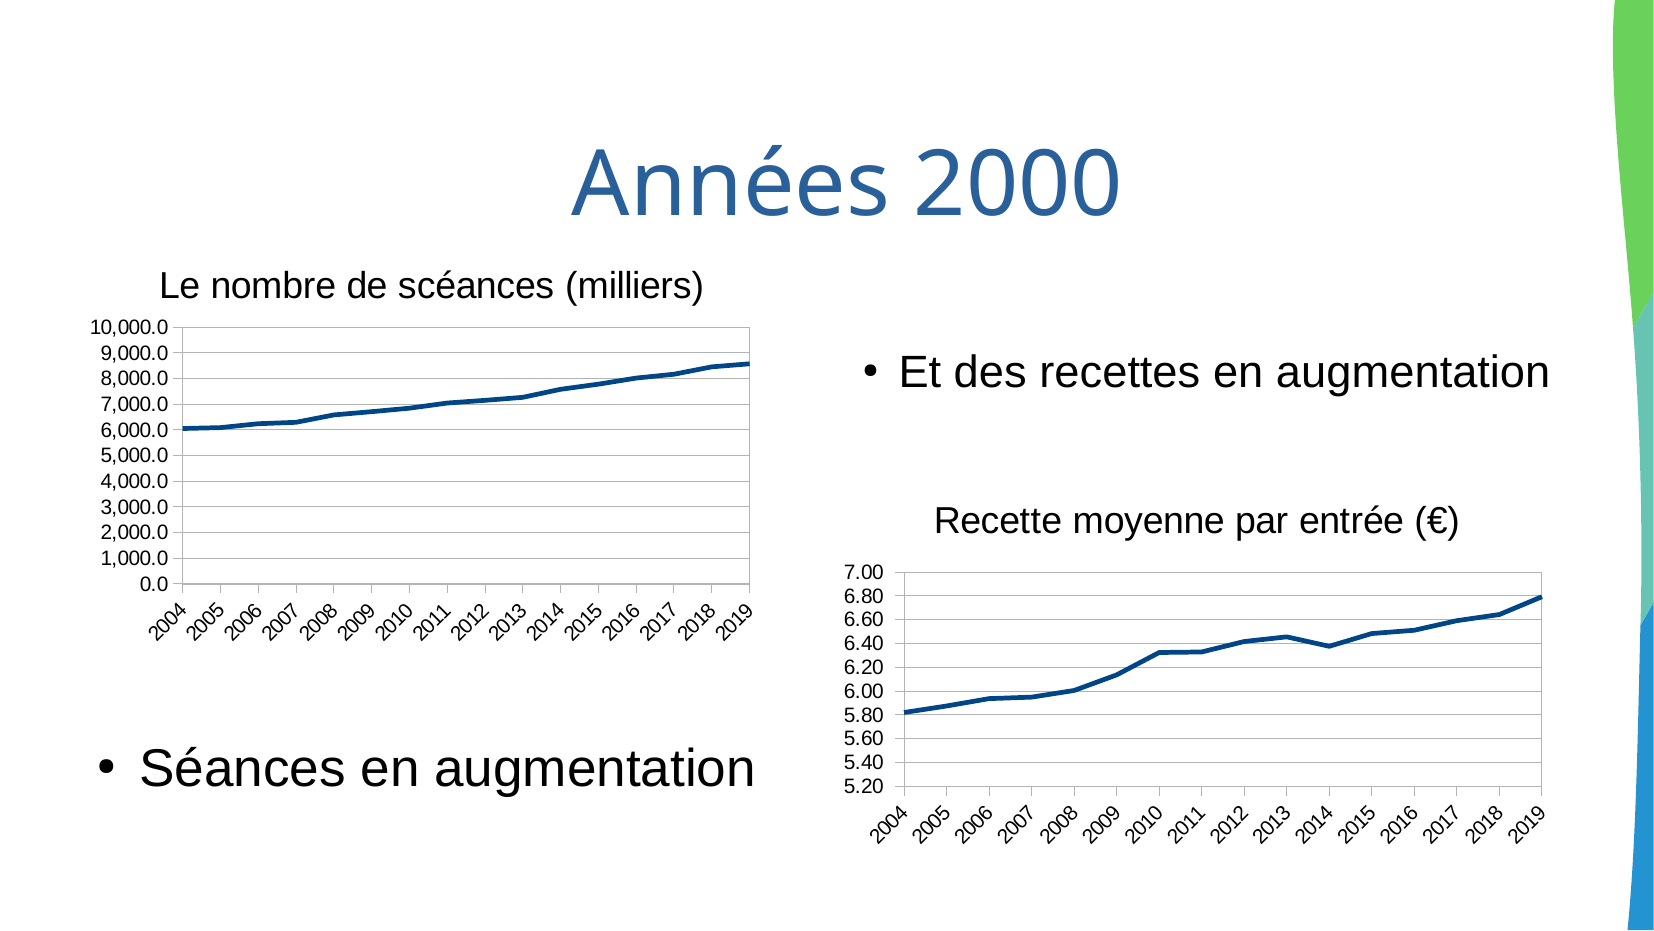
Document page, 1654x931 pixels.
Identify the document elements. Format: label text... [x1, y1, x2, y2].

chart [829, 472, 1565, 857]
title Années 2000 [29, 55, 1595, 305]
chart [59, 236, 805, 680]
list Et des recettes en augmentation [850, 346, 1565, 443]
list Séances en augmentation [82, 738, 798, 835]
